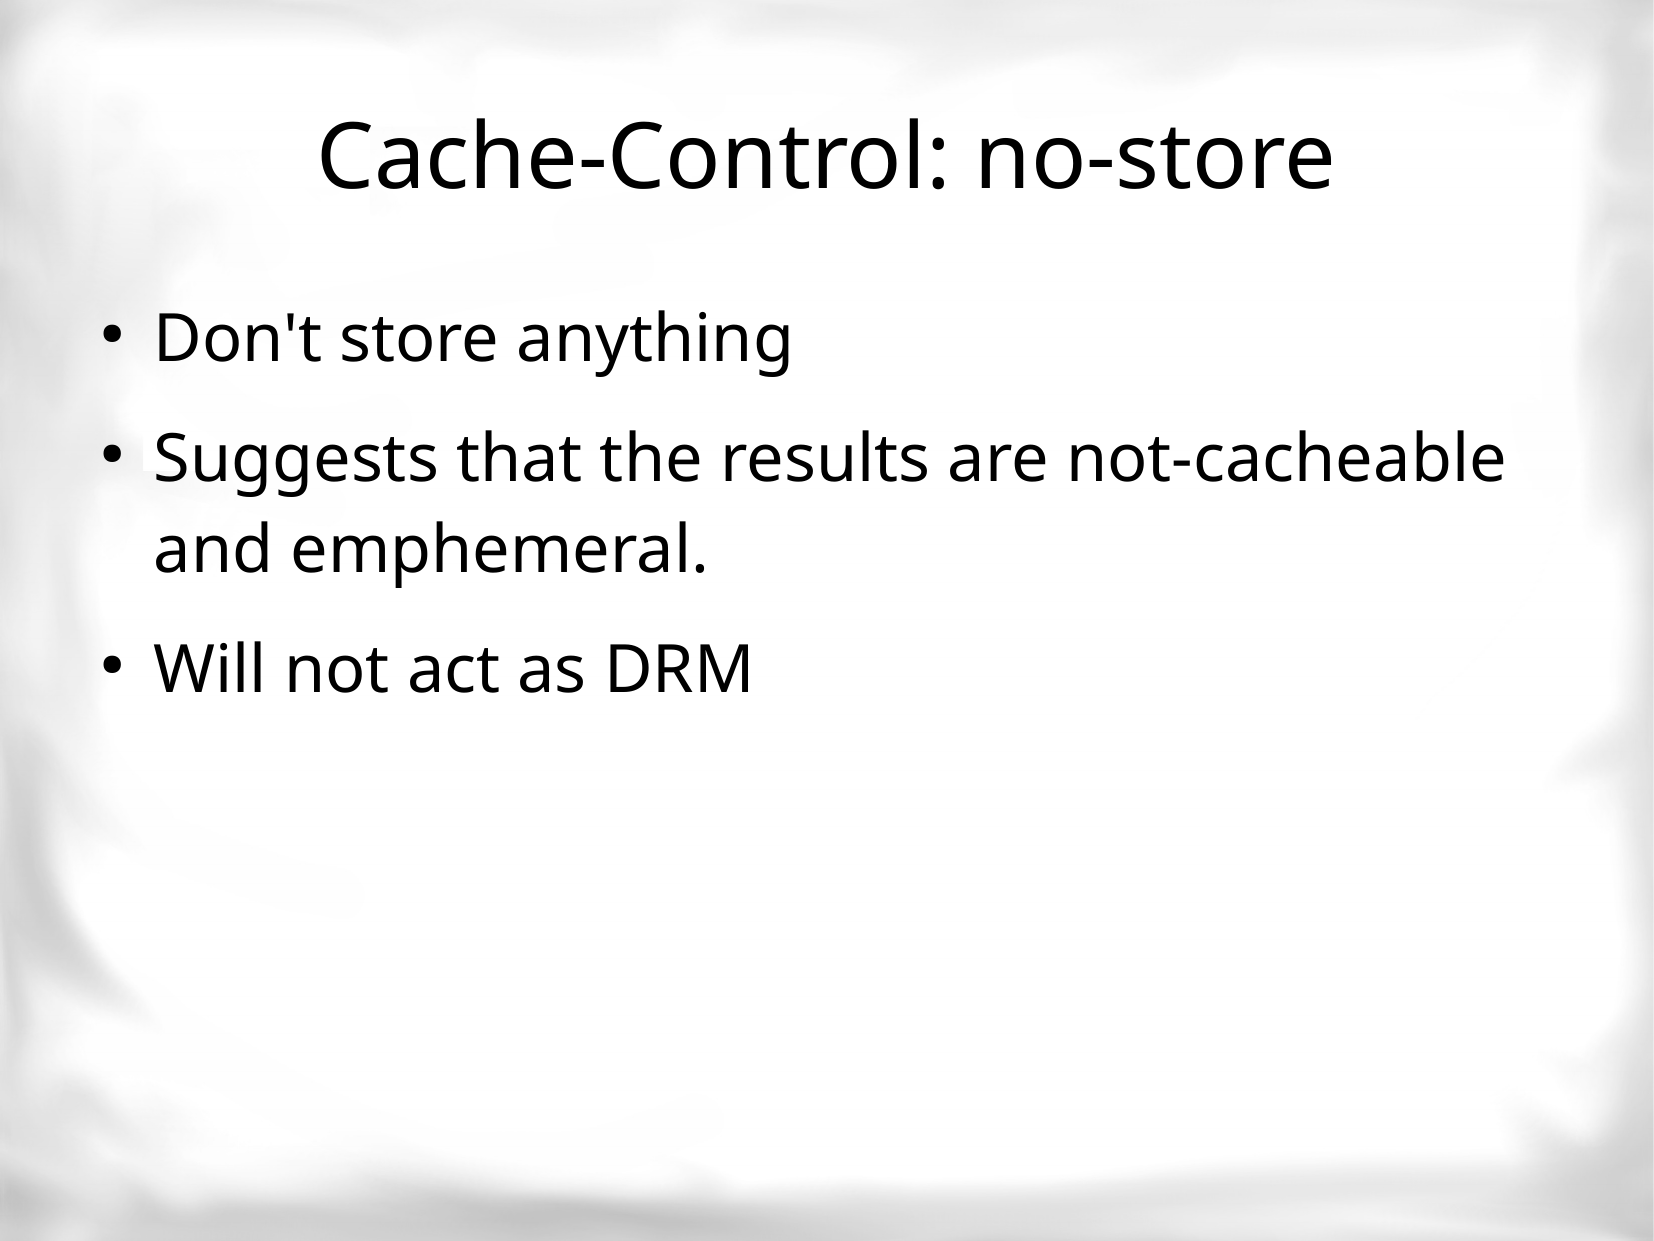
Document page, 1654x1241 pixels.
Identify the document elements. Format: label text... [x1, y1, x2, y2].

title Cache-Control: no-store [82, 49, 1571, 257]
list Don't store anything Suggests that the results are not-cacheable and emphemeral. Will not act as DRM [82, 290, 1571, 1010]
picture [0, 0, 1654, 1241]
